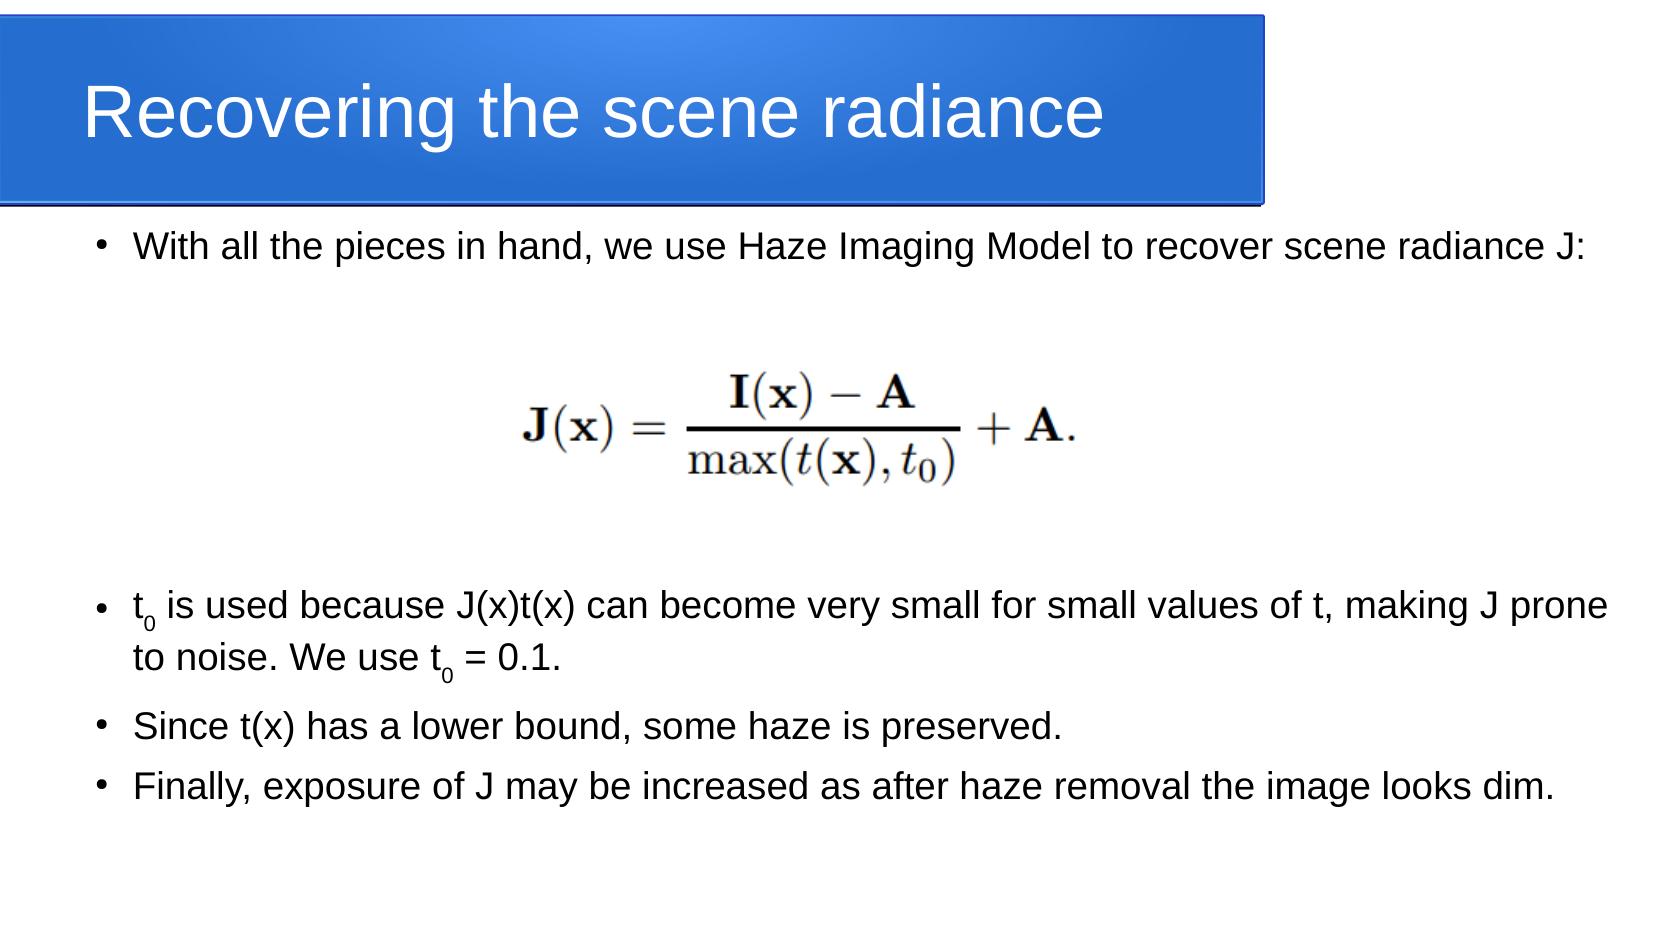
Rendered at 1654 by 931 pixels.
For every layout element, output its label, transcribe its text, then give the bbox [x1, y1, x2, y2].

list With all the pieces in hand, we use Haze Imaging Model to recover scene radiance J: t0 is used because J(x)t(x) can become very small for small values of t, making J prone to noise. We use t0 = 0.1. Since t(x) has a lower bound, some haze is preserved. Finally, exposure of J may be increased as after haze removal the image looks dim. [82, 224, 1618, 874]
picture [485, 353, 1136, 510]
title Recovering the scene radiance [82, 35, 1235, 189]
